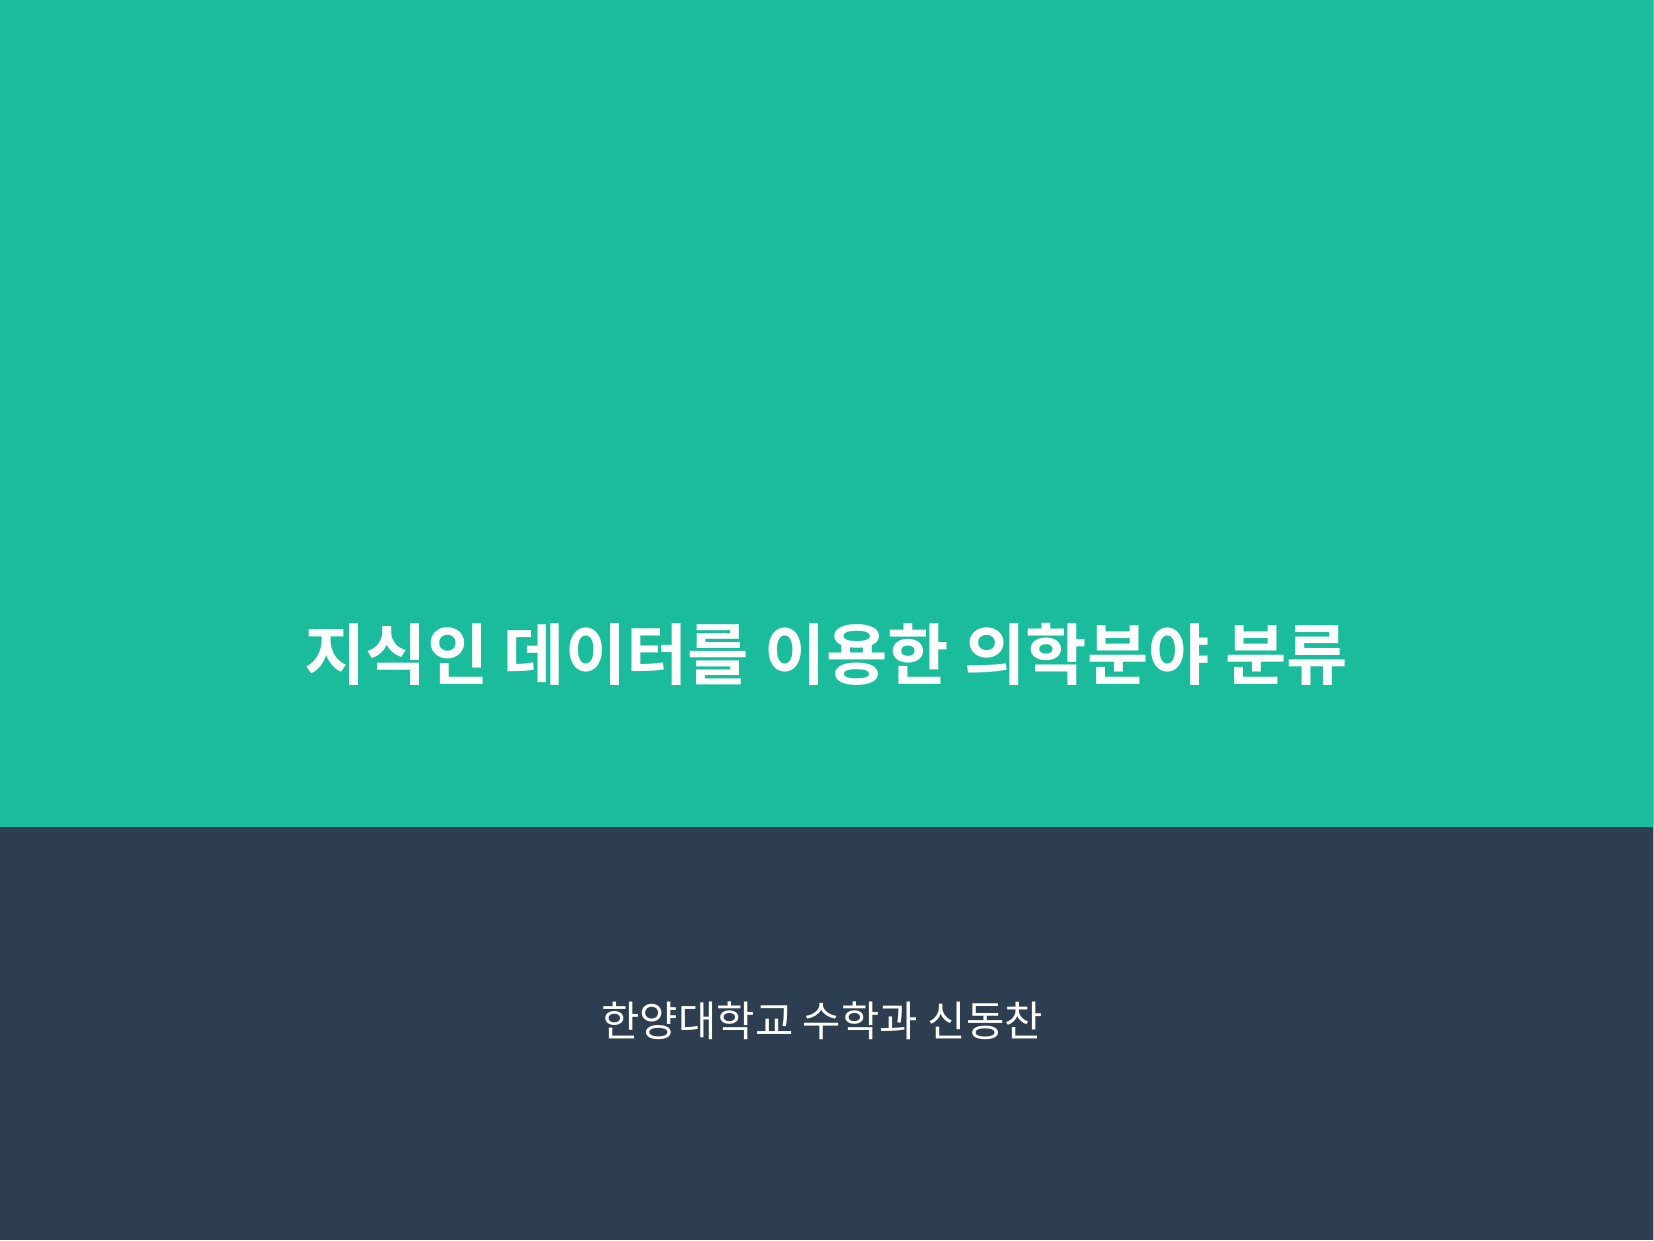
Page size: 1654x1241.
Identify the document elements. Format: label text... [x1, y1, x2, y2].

subtitle 한양대학교 수학과 신동찬 [59, 856, 1595, 1182]
title 지식인 데이터를 이용한 의학분야 분류 [59, 550, 1595, 847]
